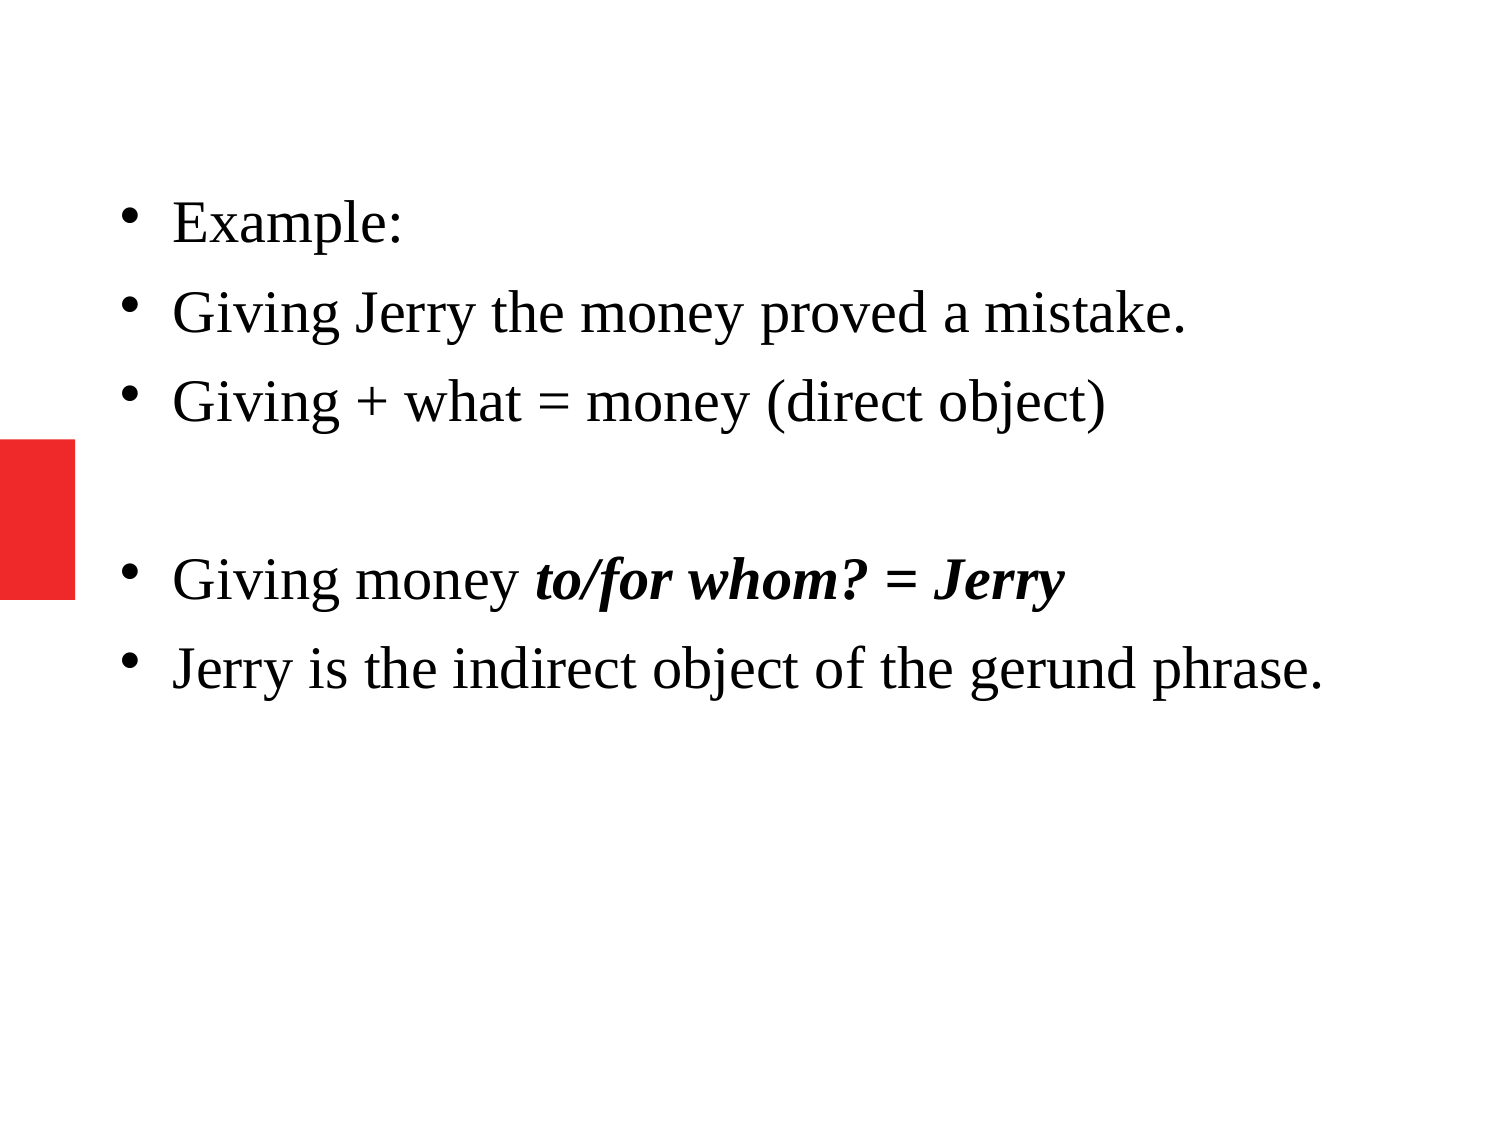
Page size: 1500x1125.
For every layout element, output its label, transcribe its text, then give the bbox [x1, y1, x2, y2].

text_box Example: Giving Jerry the money proved a mistake. Giving + what = money (direct object) Giving money to/for whom? = Jerry Jerry is the indirect object of the gerund phrase. [87, 174, 1438, 1076]
